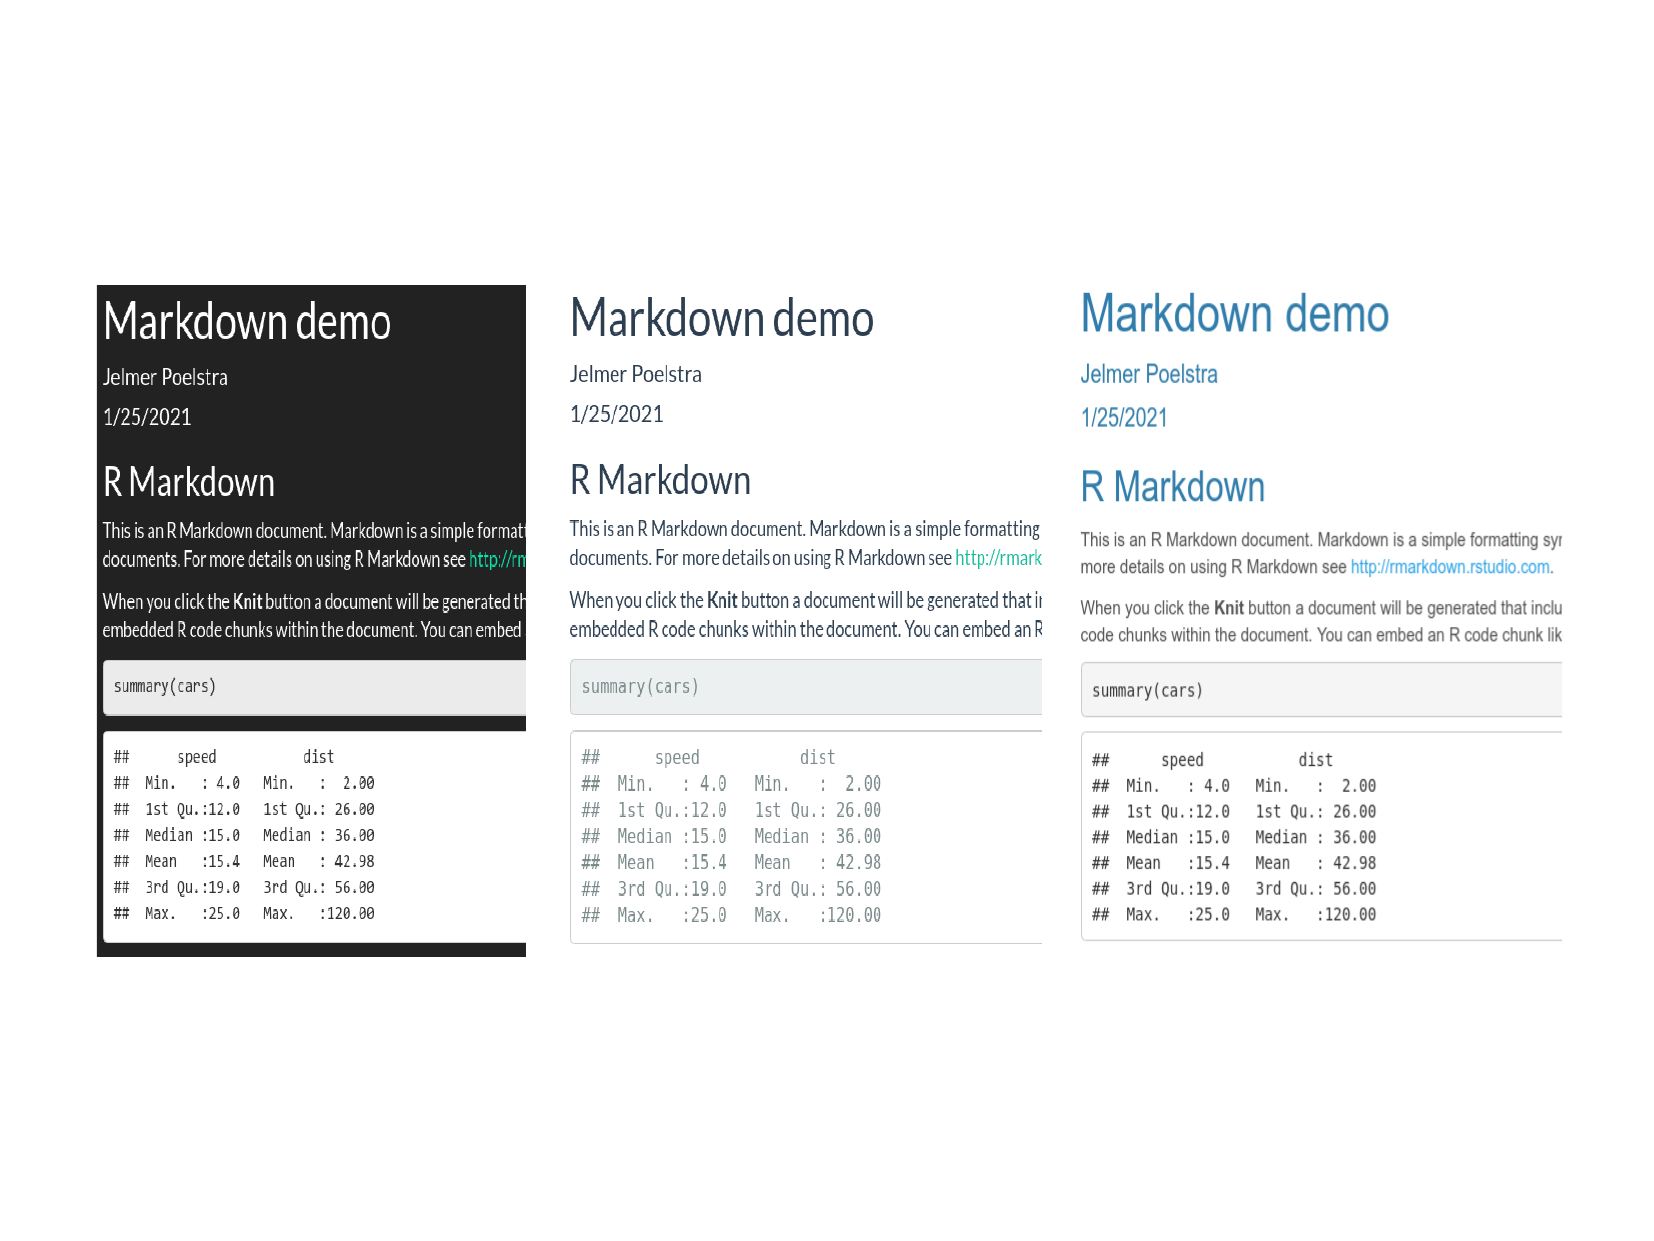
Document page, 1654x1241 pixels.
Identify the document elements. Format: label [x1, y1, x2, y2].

picture [561, 285, 1042, 955]
picture [96, 285, 526, 957]
picture [1074, 285, 1563, 954]
